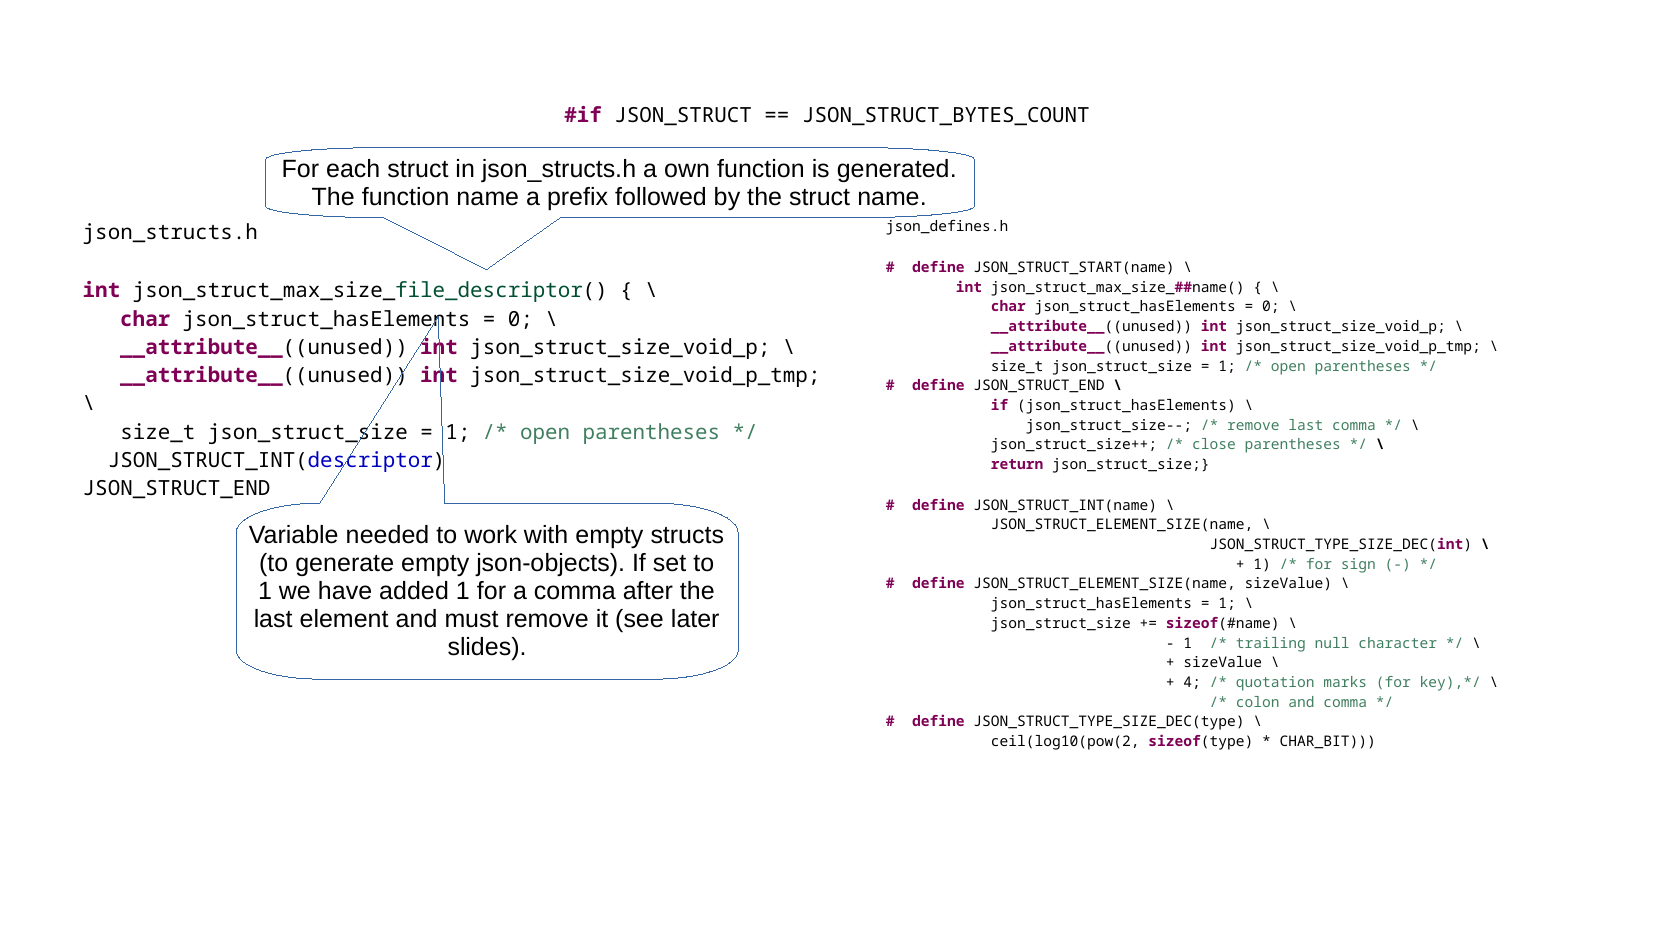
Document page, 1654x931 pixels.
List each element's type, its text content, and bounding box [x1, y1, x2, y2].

text_box For each struct in json_structs.h a own function is generated. The function name a prefix followed by the struct name. [265, 147, 975, 270]
list json_defines.h # define JSON_STRUCT_START(name) \ int json_struct_max_size_##name() { \ char json_struct_hasElements = 0; \ __attribute__((unused)) int json_struct_size_void_p; \ __attribute__((unused)) int json_struct_size_void_p_tmp; \ size_t json_struct_size = 1; /* open parentheses */ # define JSON_STRUCT_END \ if (json_struct_hasElements) \ json_struct_size--; /* remove last comma */ \ json_struct_size++; /* close parentheses */ \ return json_struct_size;} # define JSON_STRUCT_INT(name) \ JSON_STRUCT_ELEMENT_SIZE(name, \ JSON_STRUCT_TYPE_SIZE_DEC(int) \ + 1) /* for sign (-) */ # define JSON_STRUCT_ELEMENT_SIZE(name, sizeValue) \ json_struct_hasElements = 1; \ json_struct_size += sizeof(#name) \ - 1 /* trailing null character */ \ + sizeValue \ + 4; /* quotation marks (for key),*/ \ /* colon and comma */ # define JSON_STRUCT_TYPE_SIZE_DEC(type) \ ceil(log10(pow(2, sizeof(type) * CHAR_BIT))) [885, 216, 1571, 756]
text_box Variable needed to work with empty structs (to generate empty json-objects). If set to 1 we have added 1 for a comma after the last element and must remove it (see later slides). [236, 316, 739, 680]
title #if JSON_STRUCT == JSON_STRUCT_BYTES_COUNT [82, 37, 1571, 193]
list json_structs.h int json_struct_max_size_file_descriptor() { \ char json_struct_hasElements = 0; \ __attribute__((unused)) int json_struct_size_void_p; \ __attribute__((unused)) int json_struct_size_void_p_tmp; \ size_t json_struct_size = 1; /* open parentheses */ JSON_STRUCT_INT(descriptor) JSON_STRUCT_END [82, 217, 827, 758]
